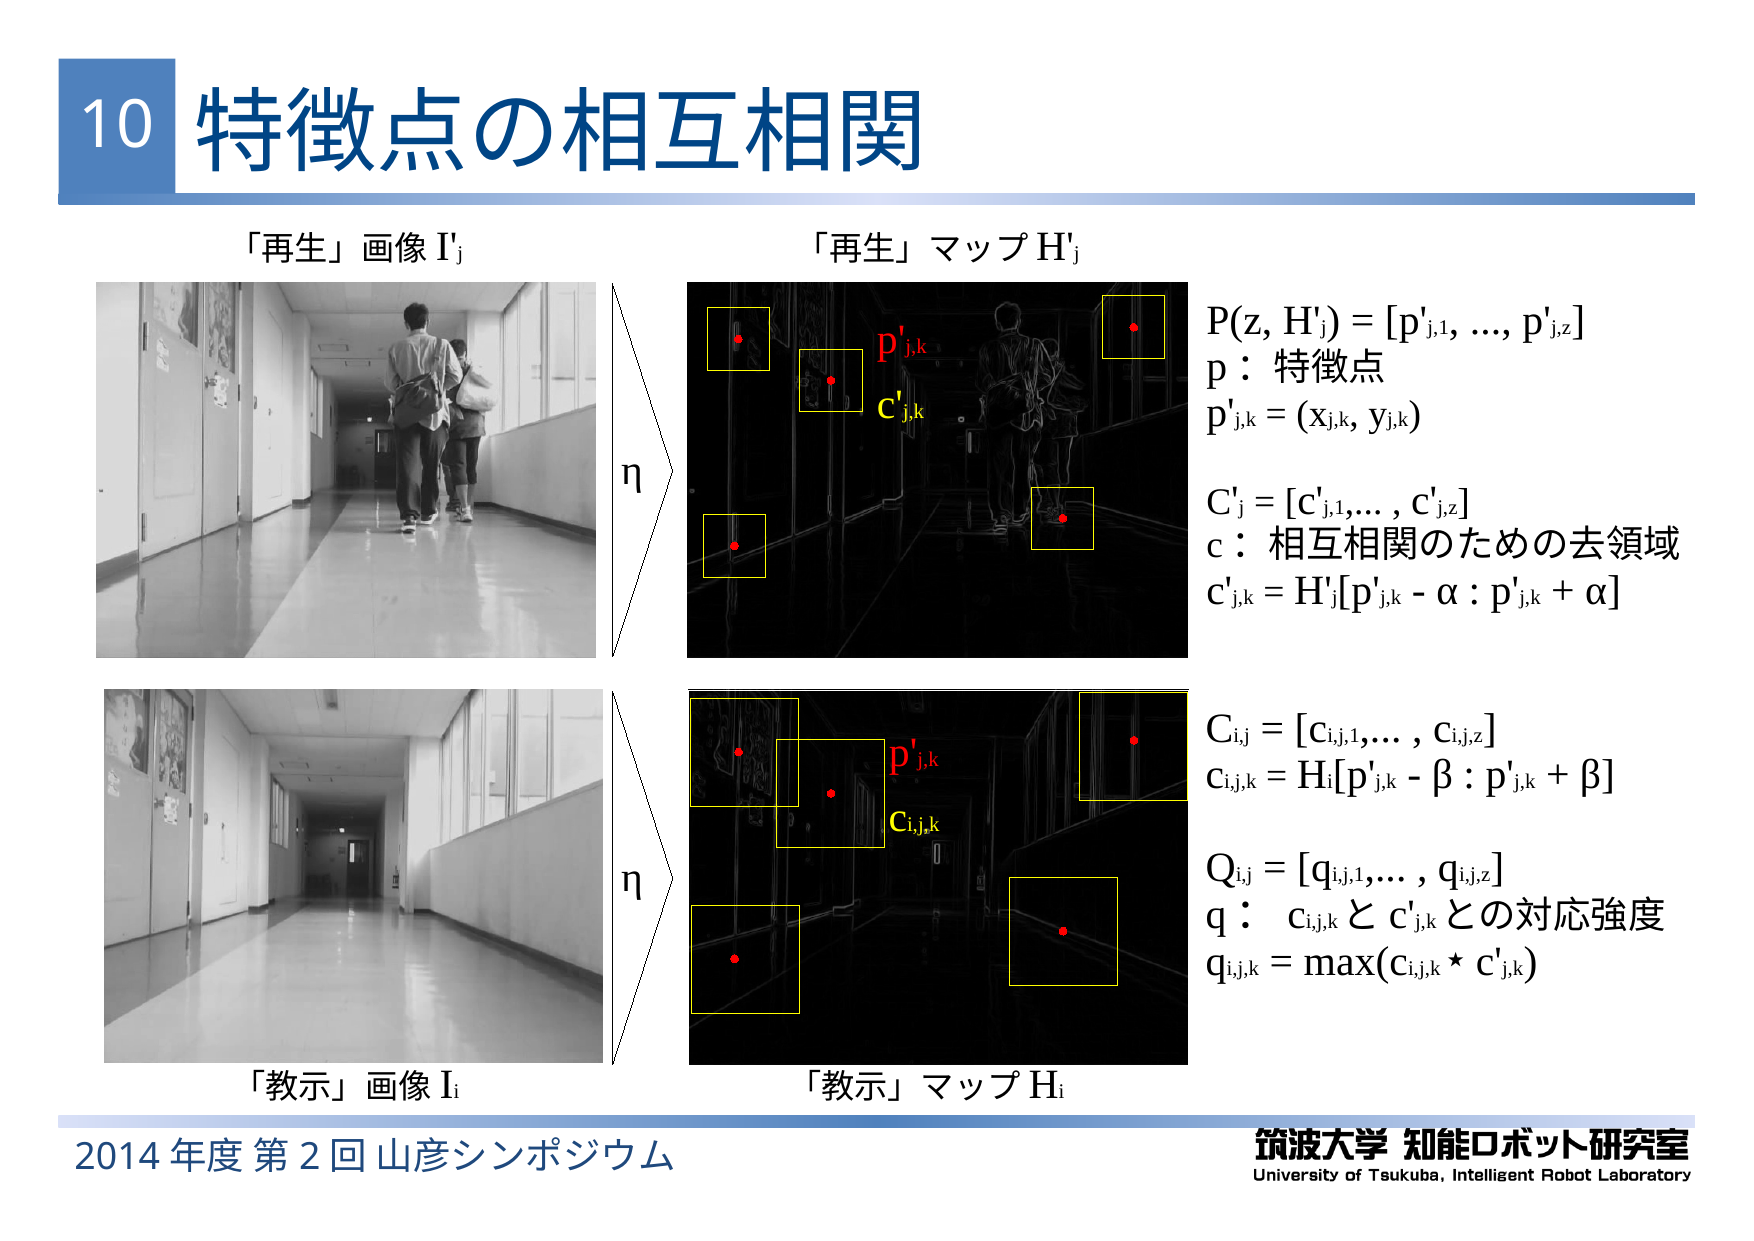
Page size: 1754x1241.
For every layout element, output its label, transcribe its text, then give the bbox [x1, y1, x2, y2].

text_box [1059, 514, 1067, 523]
text_box 「教示」画像Ii [217, 1054, 475, 1116]
picture [103, 688, 604, 1064]
text_box [1130, 736, 1138, 745]
text_box 「再生」画像I'j [213, 215, 478, 278]
text_box c'j,k [862, 373, 942, 435]
text_box [827, 789, 835, 798]
picture [96, 282, 596, 658]
text_box [827, 376, 835, 385]
text_box 「教示」マップHi [773, 1054, 1080, 1116]
text_box p'j,k [874, 721, 954, 783]
text_box [730, 954, 739, 963]
text_box P(z, H'j) = [p'j,1, ..., p'j,z] p：特徴点 p'j,k = (xj,k, yj,k) C'j = [c'j,1,... , c'j,z] c：相互相関のための去領域 c'j,k = H'j[p'j,k - α : p'j,k + α] [1191, 289, 1697, 623]
text_box η [606, 847, 660, 909]
text_box [734, 748, 743, 756]
text_box ci,j,k [873, 786, 955, 848]
picture [687, 282, 1188, 658]
text_box η [606, 439, 660, 502]
text_box p'j,k [862, 308, 942, 370]
title 特徴点の相互相関 [193, 61, 1651, 205]
picture [1252, 1127, 1691, 1182]
picture [688, 689, 1189, 1066]
text_box 「再生」マップH'j [780, 215, 1095, 278]
text_box [734, 335, 743, 343]
text_box [1129, 323, 1138, 332]
text_box [1059, 927, 1067, 936]
text_box Ci,j = [ci,j,1,... , ci,j,z] ci,j,k = Hi[p'j,k - β : p'j,k + β] Qi,j = [qi,j,1,... , qi,j,z] q：ci,j,kとc'j,kとの対応強度 qi,j,k = max(ci,j,k ⭑ c'j,k) [1190, 697, 1682, 1041]
text_box [730, 542, 739, 550]
